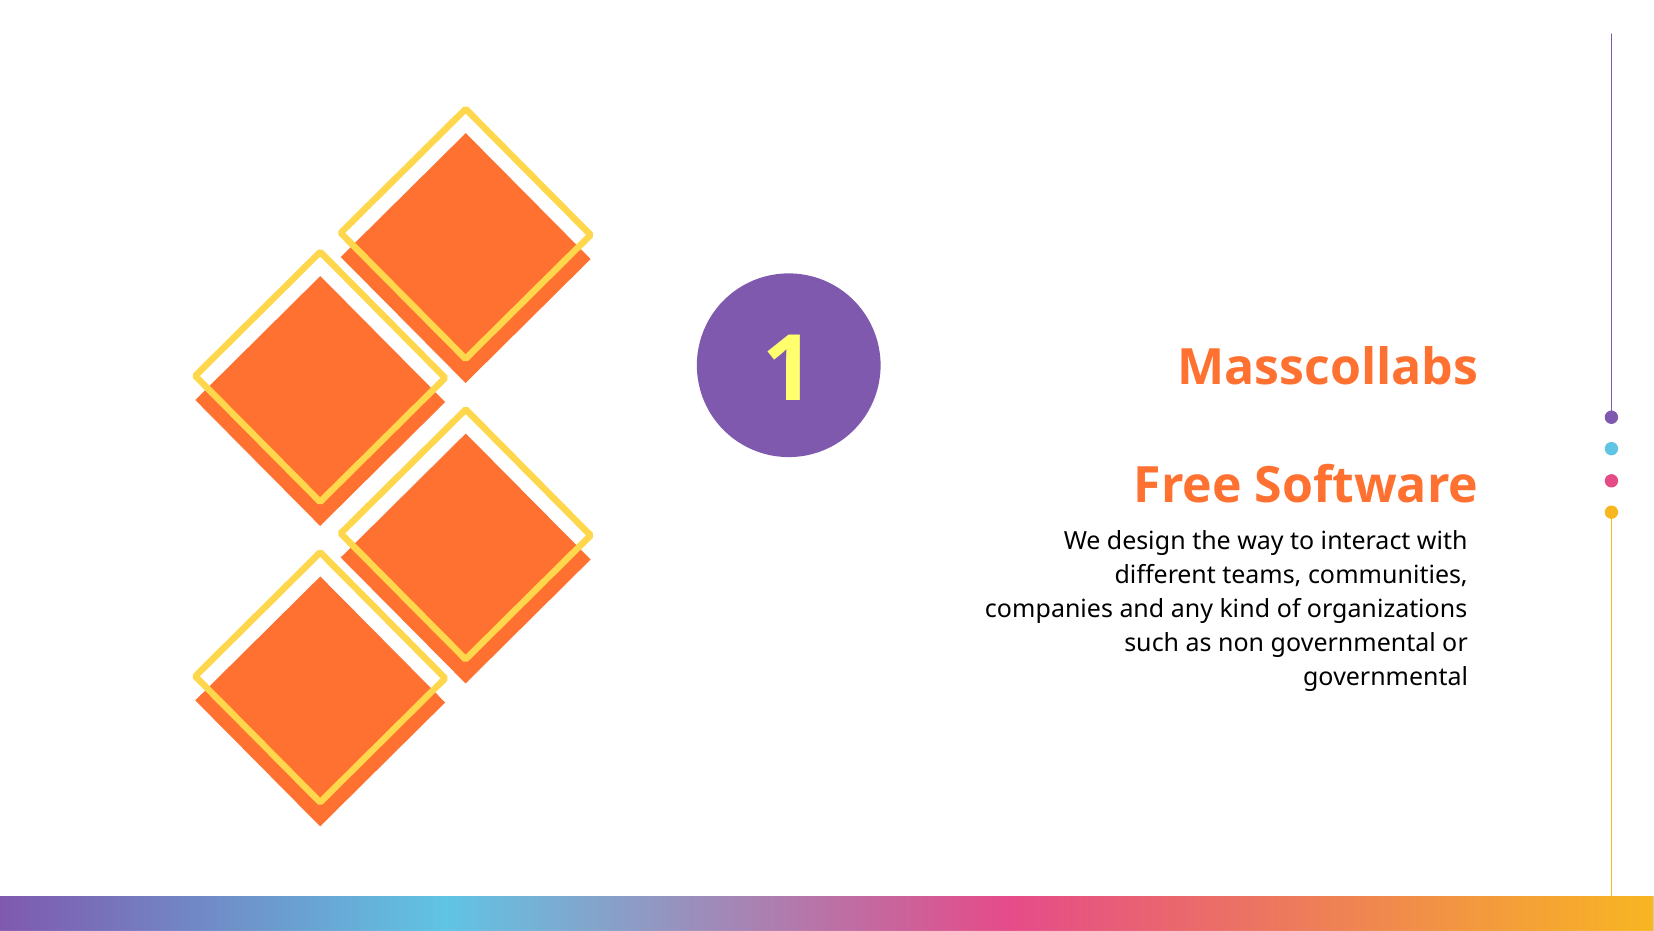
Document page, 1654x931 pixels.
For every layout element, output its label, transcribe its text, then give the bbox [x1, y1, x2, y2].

title We design the way to interact with different teams, communities, companies and any kind of organizations such as non governmental or governmental [982, 519, 1469, 696]
title Free Software [1041, 417, 1479, 549]
text_box 1 [696, 273, 840, 458]
title Masscollabs [840, 280, 1479, 451]
picture [0, 896, 1654, 931]
